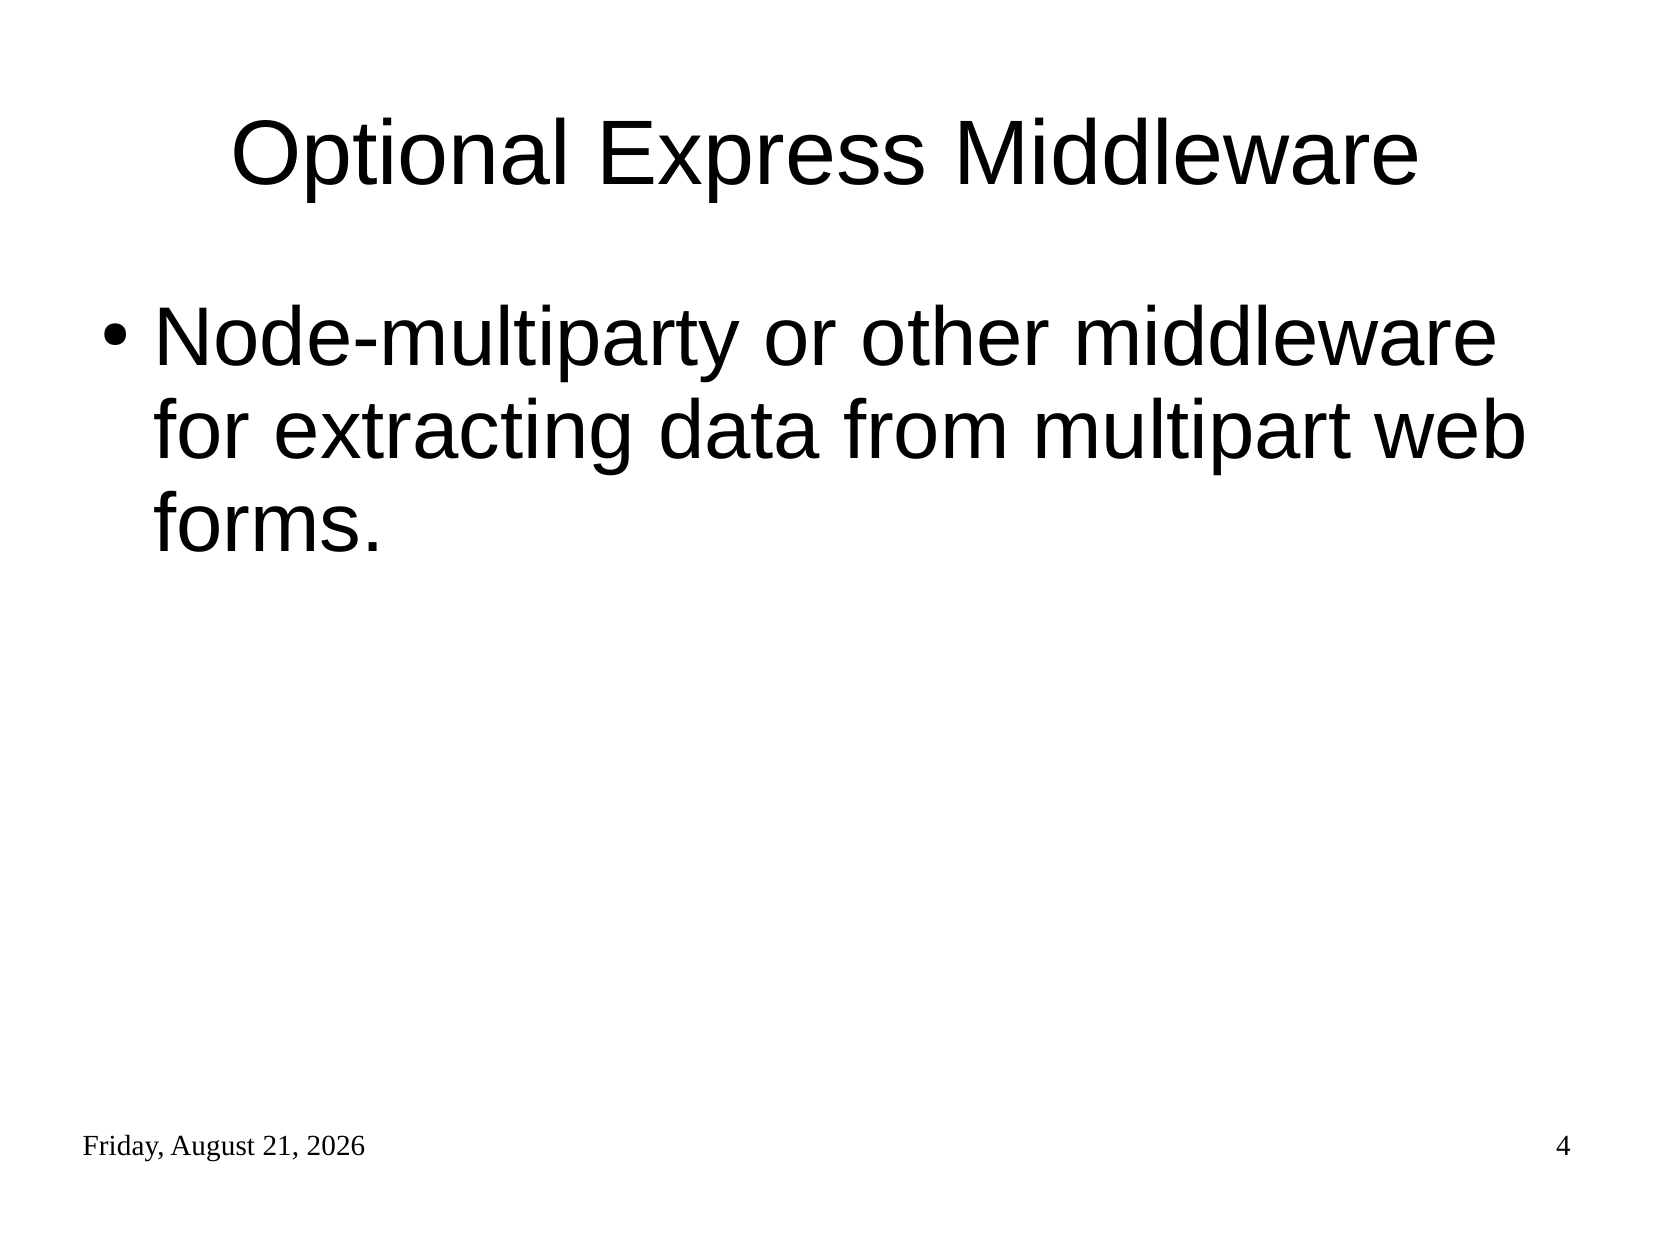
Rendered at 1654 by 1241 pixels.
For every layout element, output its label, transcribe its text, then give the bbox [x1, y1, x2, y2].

list Node-multiparty or other middleware for extracting data from multipart web forms. [82, 290, 1571, 1010]
title Optional Express Middleware [82, 49, 1571, 257]
